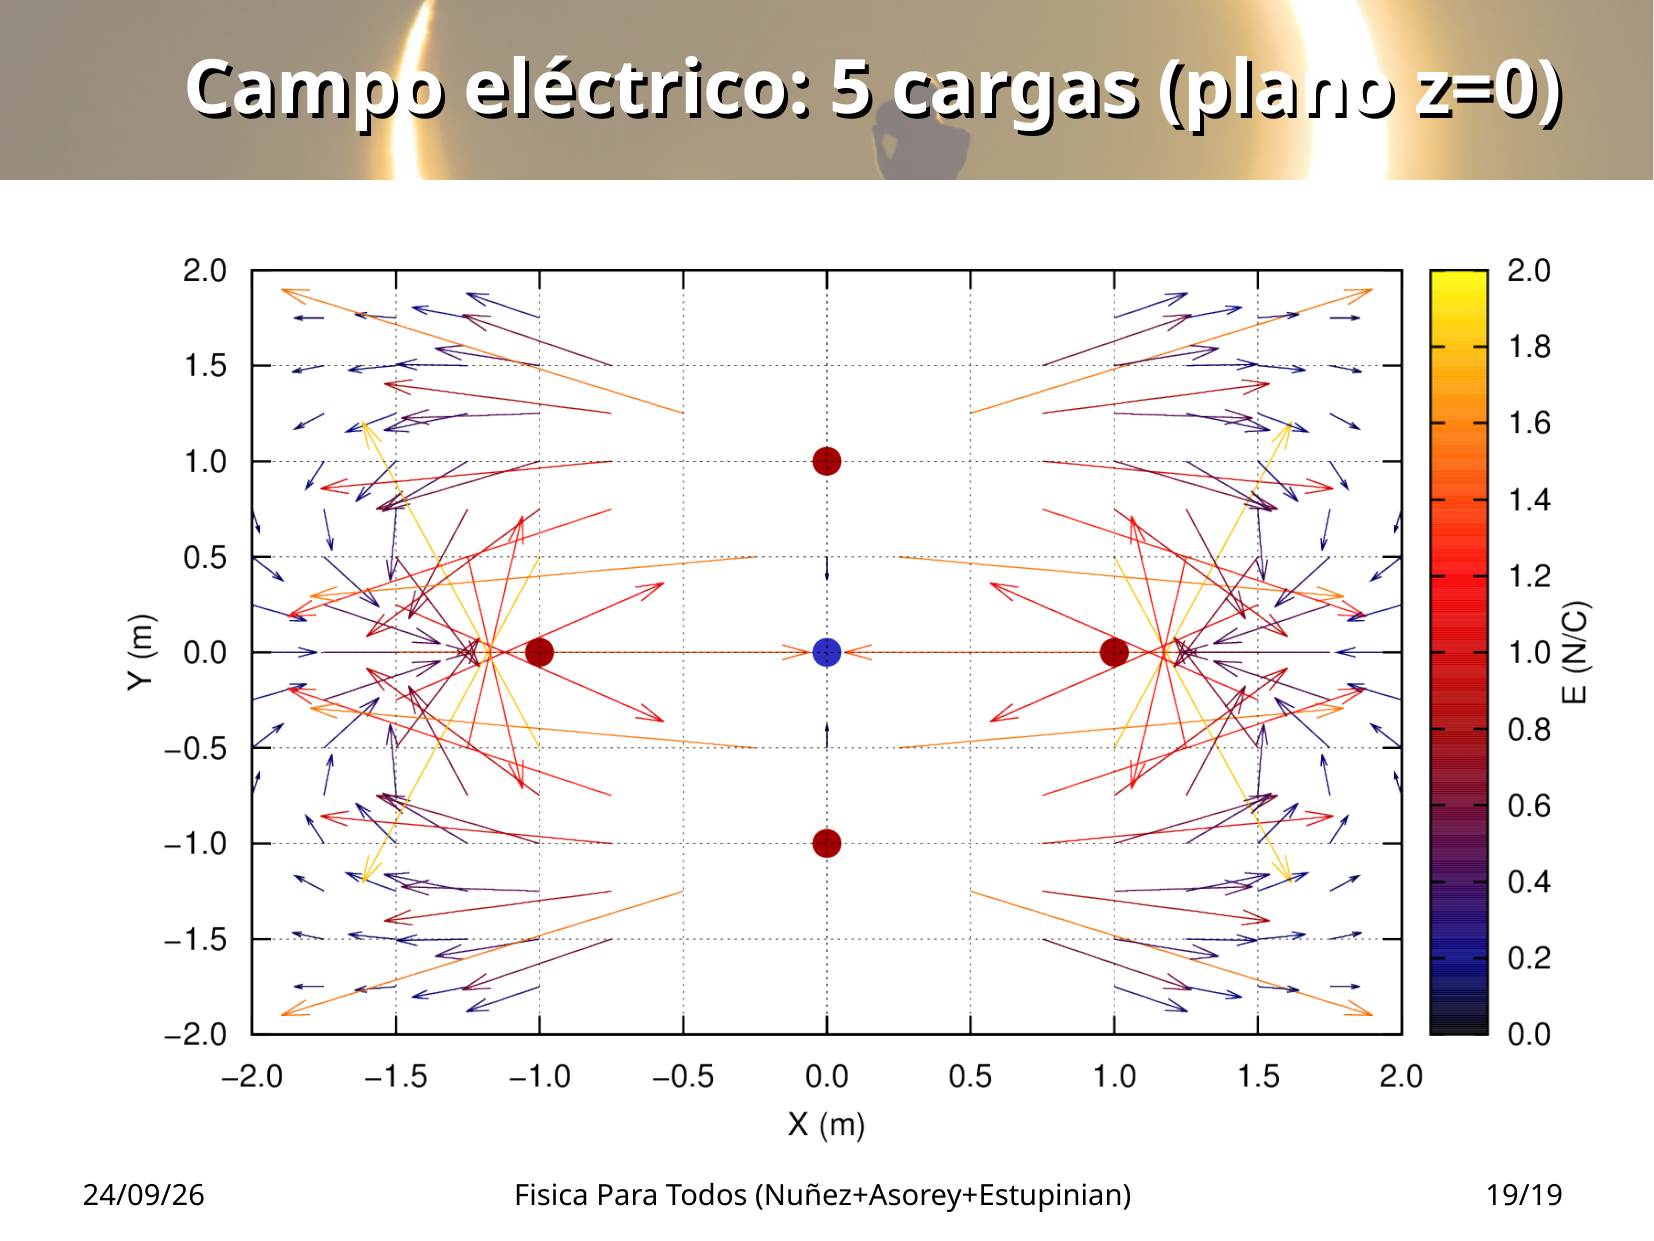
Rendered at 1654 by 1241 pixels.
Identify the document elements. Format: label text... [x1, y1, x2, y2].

title Campo eléctrico: 5 cargas (plano z=0) [75, 19, 1564, 89]
picture [0, 0, 1654, 1241]
